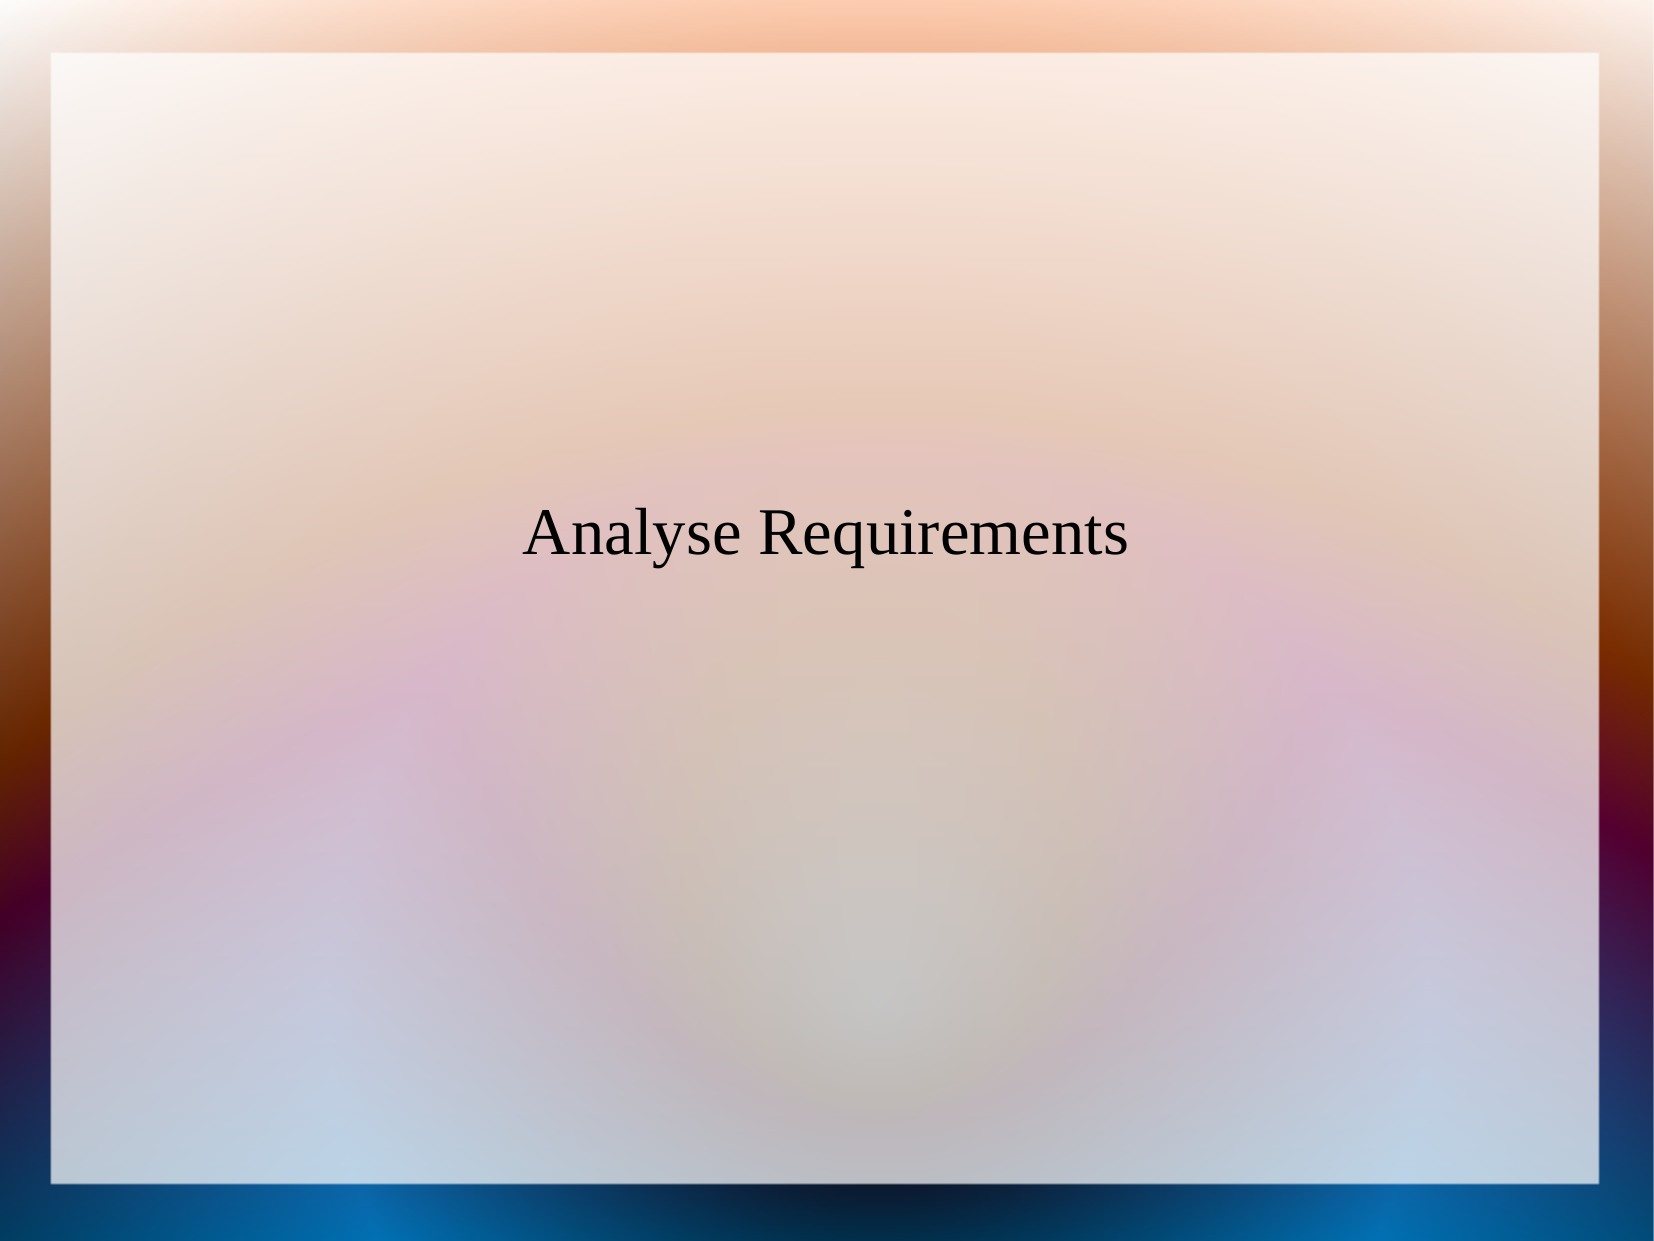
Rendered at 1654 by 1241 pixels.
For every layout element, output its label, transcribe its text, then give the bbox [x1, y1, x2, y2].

picture [0, 0, 1654, 1241]
subtitle Analyse Requirements [82, 55, 1571, 1010]
